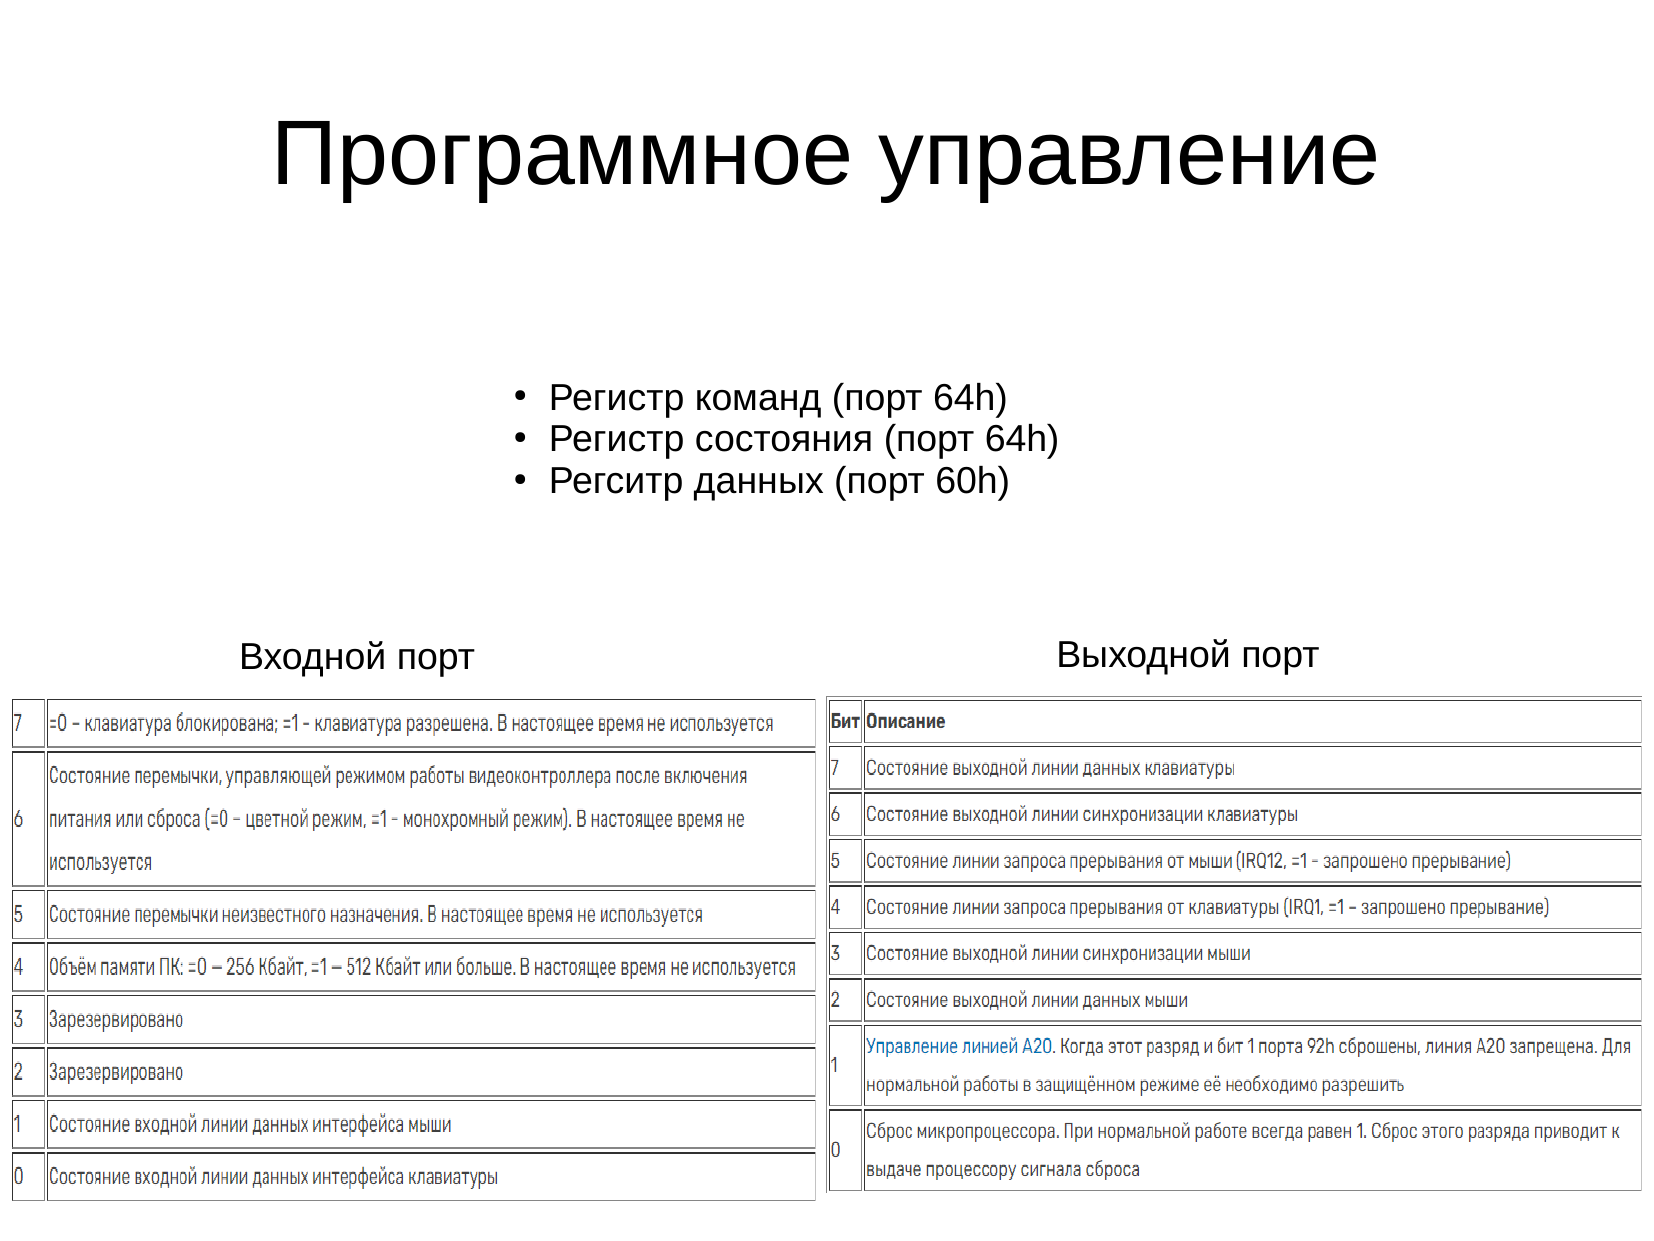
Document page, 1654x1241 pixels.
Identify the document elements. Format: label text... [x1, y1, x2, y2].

title Программное управление [82, 49, 1571, 257]
text_box Выходной порт [1041, 625, 1335, 683]
text_box Регистр команд (порт 64h) Регистр состояния (порт 64h) Регситр данных (порт 60h) [498, 368, 1075, 508]
picture [826, 696, 1642, 1193]
text_box Входной порт [224, 628, 491, 686]
picture [11, 696, 816, 1205]
